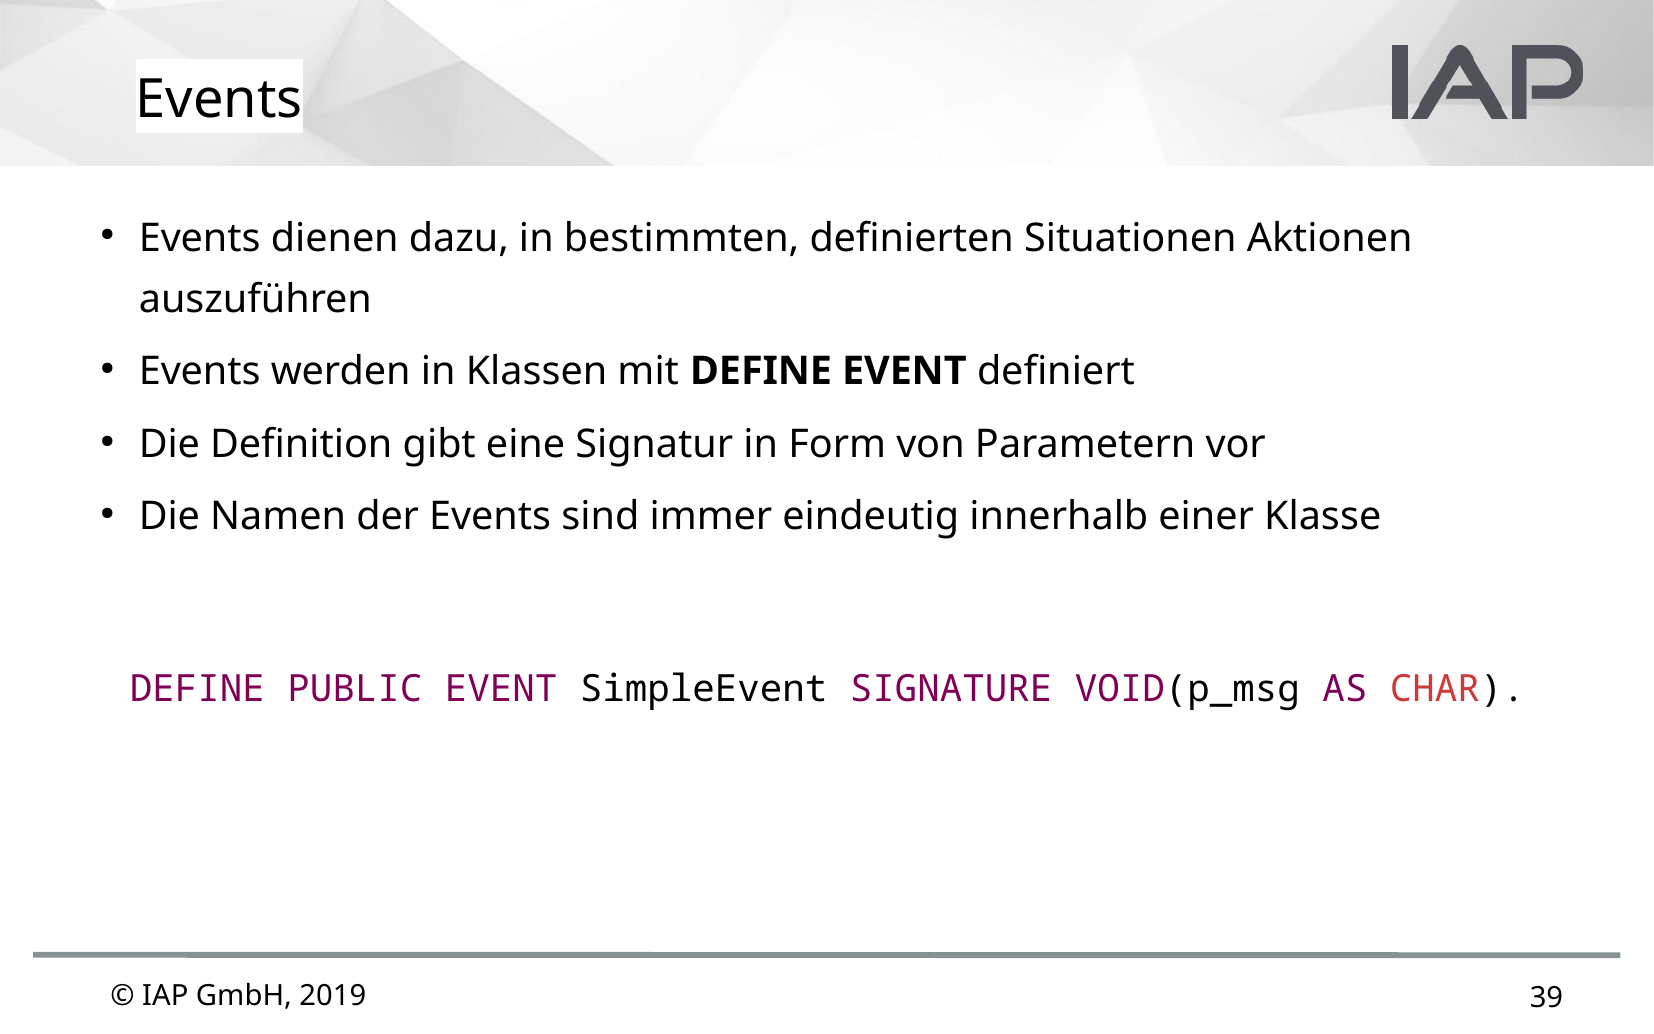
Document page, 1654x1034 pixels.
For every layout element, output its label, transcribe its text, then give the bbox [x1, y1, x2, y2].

title Events [135, 41, 1264, 152]
picture [0, 0, 1654, 166]
list Events dienen dazu, in bestimmten, definierten Situationen Aktionen auszuführen Events werden in Klassen mit DEFINE EVENT definiert Die Definition gibt eine Signatur in Form von Parametern vor Die Namen der Events sind immer eindeutig innerhalb einer Klasse [82, 200, 1571, 916]
list DEFINE PUBLIC EVENT SimpleEvent SIGNATURE VOID(p_msg AS CHAR). [129, 661, 1619, 934]
